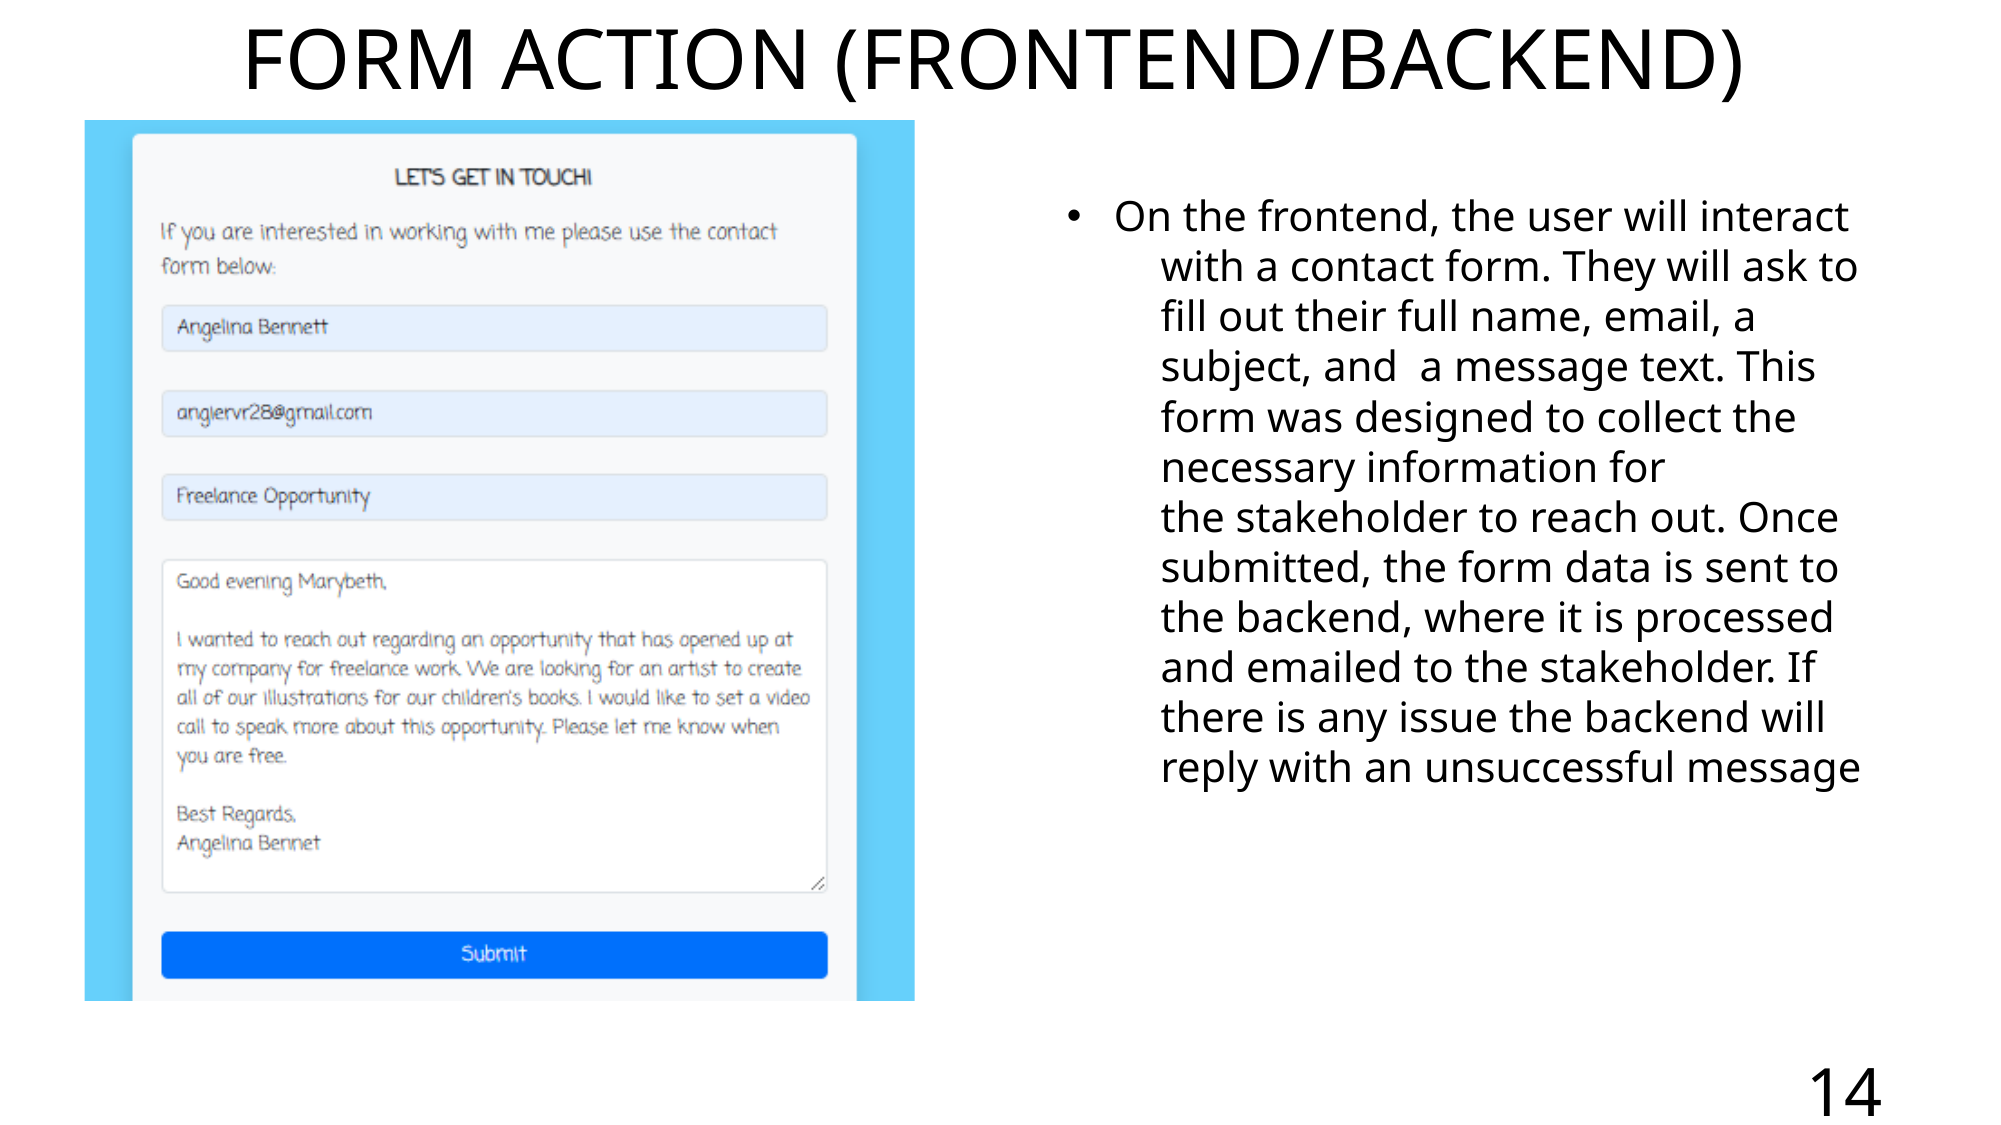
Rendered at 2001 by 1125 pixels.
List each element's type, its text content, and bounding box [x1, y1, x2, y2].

slide_number 24 [1791, 1042, 1902, 1103]
text_box On the frontend, the user will interact with a contact form. They will ask to fill out their full name, email, a subject, and a message text. This form was designed to collect the necessary information for the stakeholder to reach out. Once submitted, the form data is sent to the backend, where it is processed and emailed to the stakeholder. If there is any issue the backend will reply with an unsuccessful message [1051, 182, 1915, 703]
title FORM ACTION (FRONTEND/BACKEND) [117, 0, 1872, 214]
picture [84, 120, 915, 1004]
